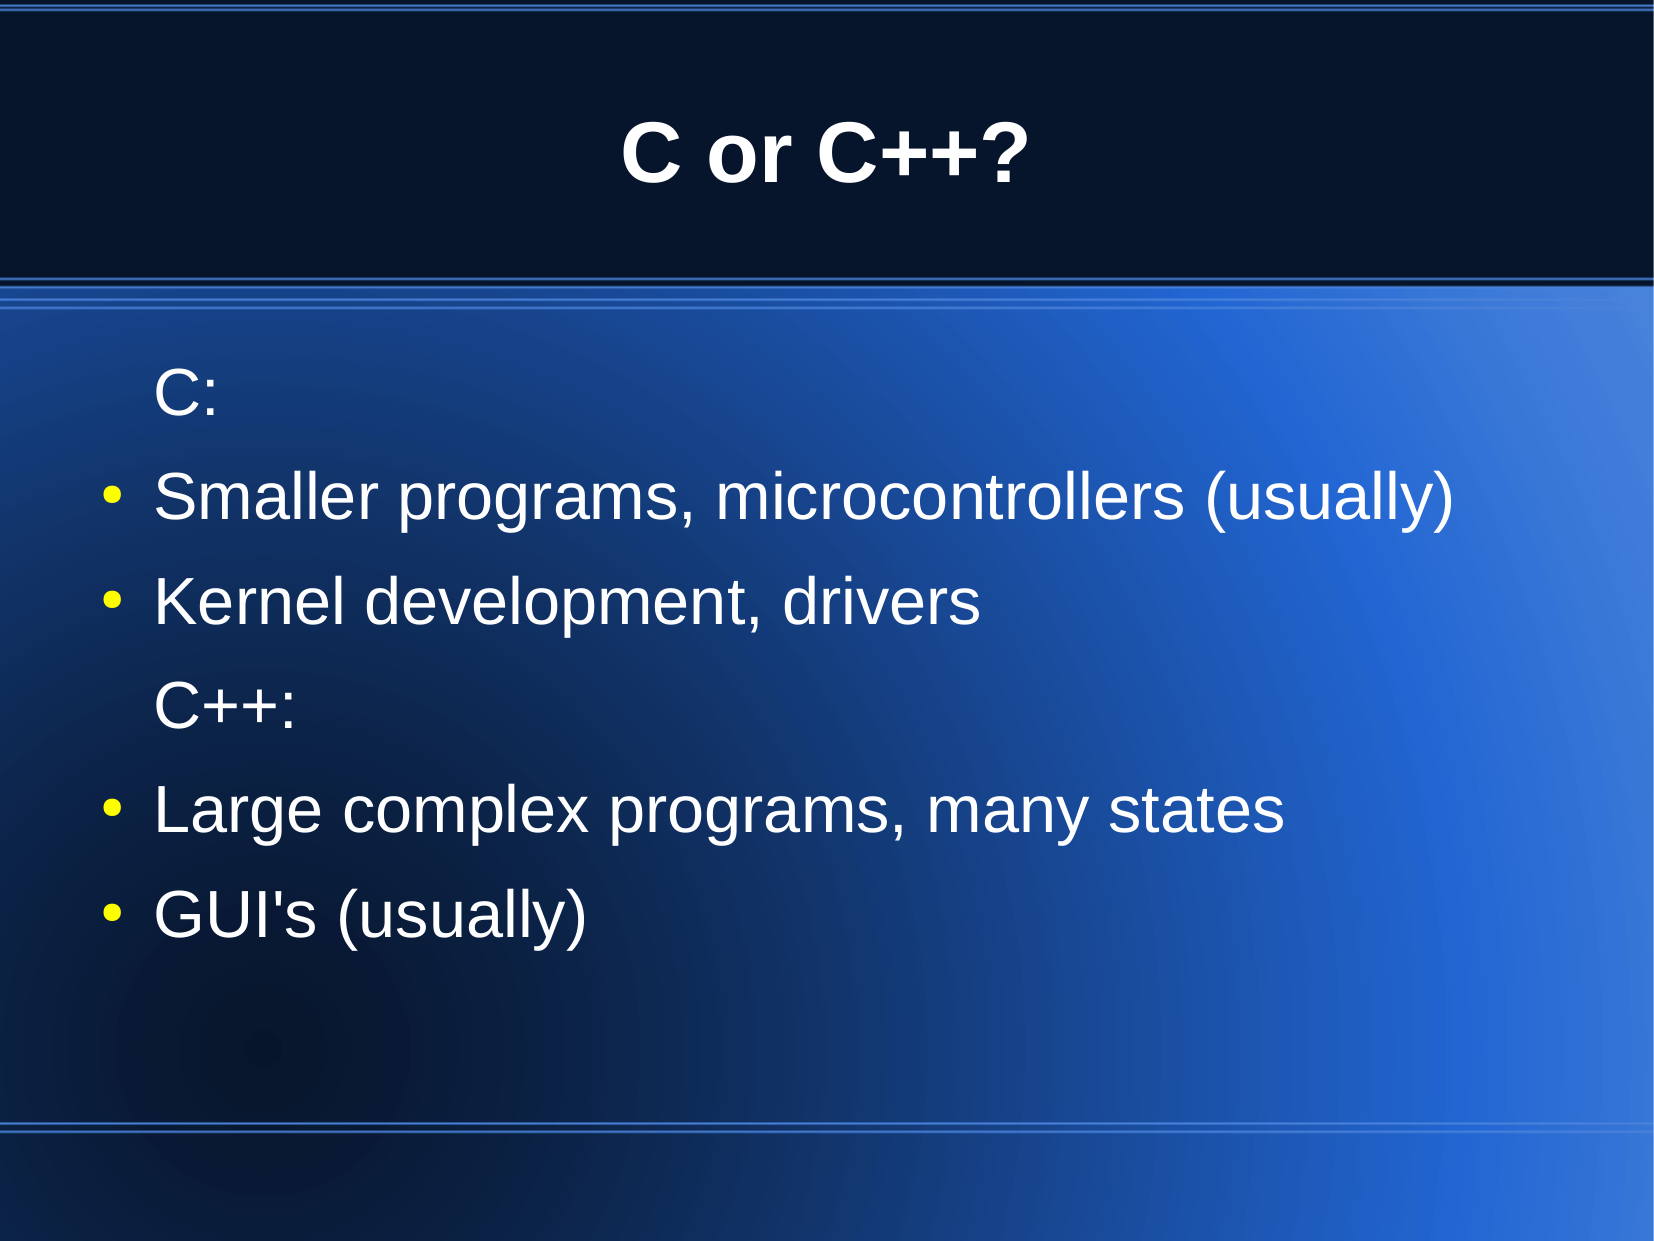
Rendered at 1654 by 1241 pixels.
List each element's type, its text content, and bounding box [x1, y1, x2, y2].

title C or C++? [82, 49, 1571, 257]
list C: Smaller programs, microcontrollers (usually) Kernel development, drivers C++: Large complex programs, many states GUI's (usually) [82, 355, 1571, 1058]
picture [0, 0, 1654, 1241]
